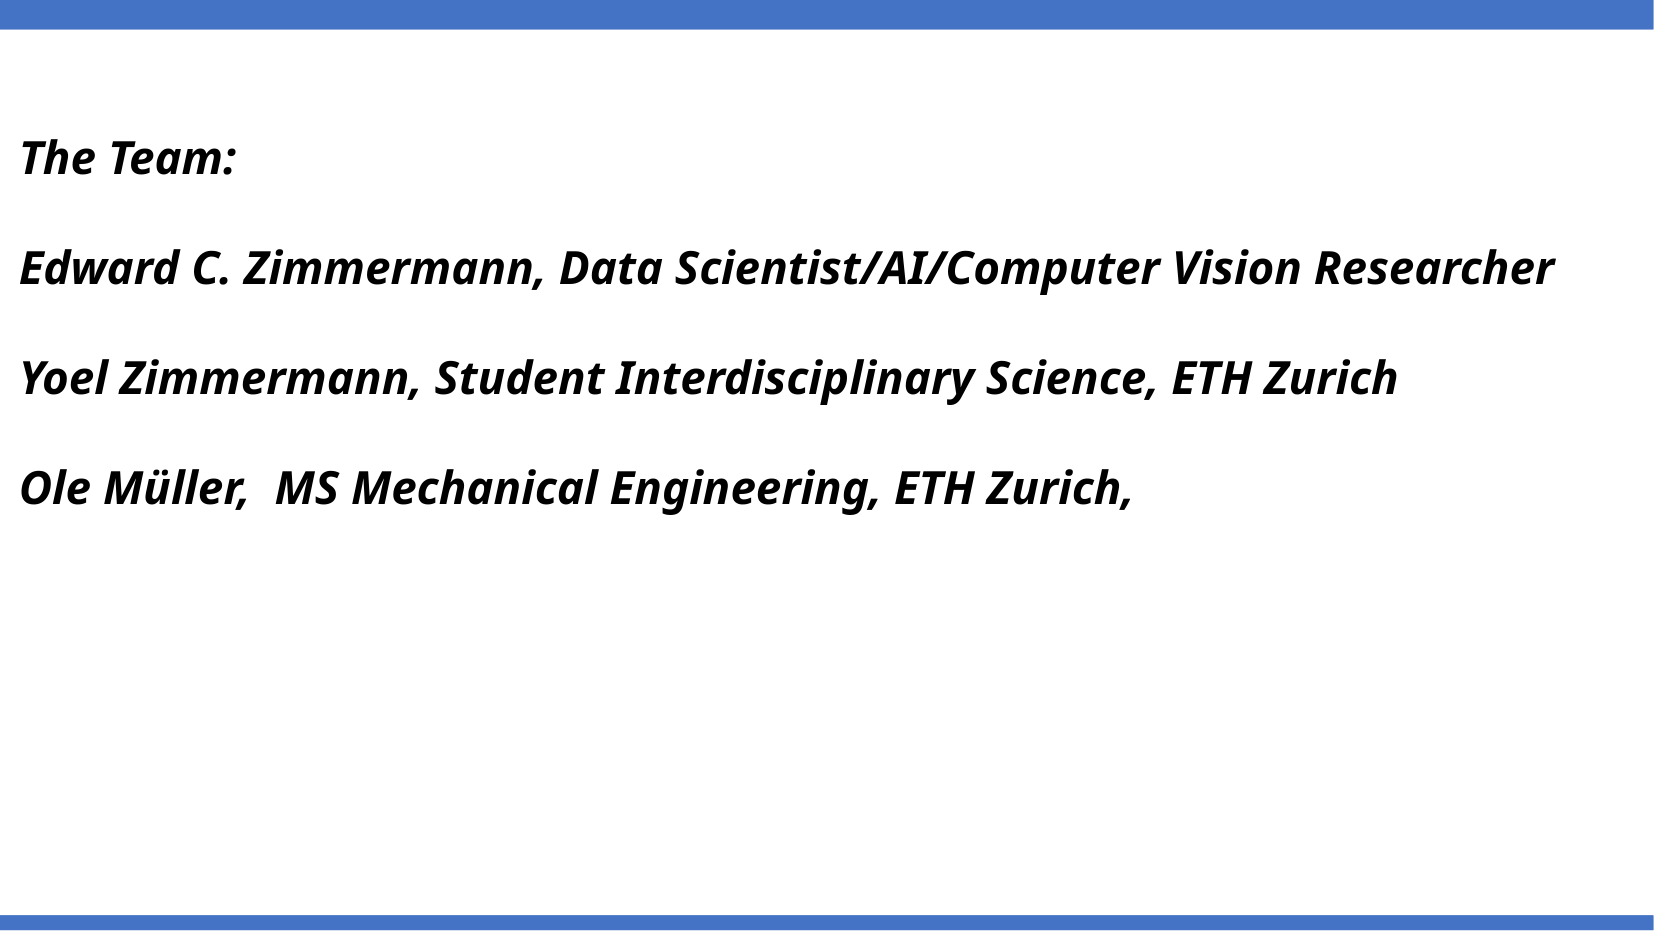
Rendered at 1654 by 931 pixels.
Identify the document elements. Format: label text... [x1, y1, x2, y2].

subtitle [82, 103, 1571, 824]
text_box The Team: Edward C. Zimmermann, Data Scientist/AI/Computer Vision Researcher Yoel Zimmermann, Student Interdisciplinary Science, ETH Zurich Ole Müller, MS Mechanical Engineering, ETH Zurich, [12, 122, 1562, 740]
